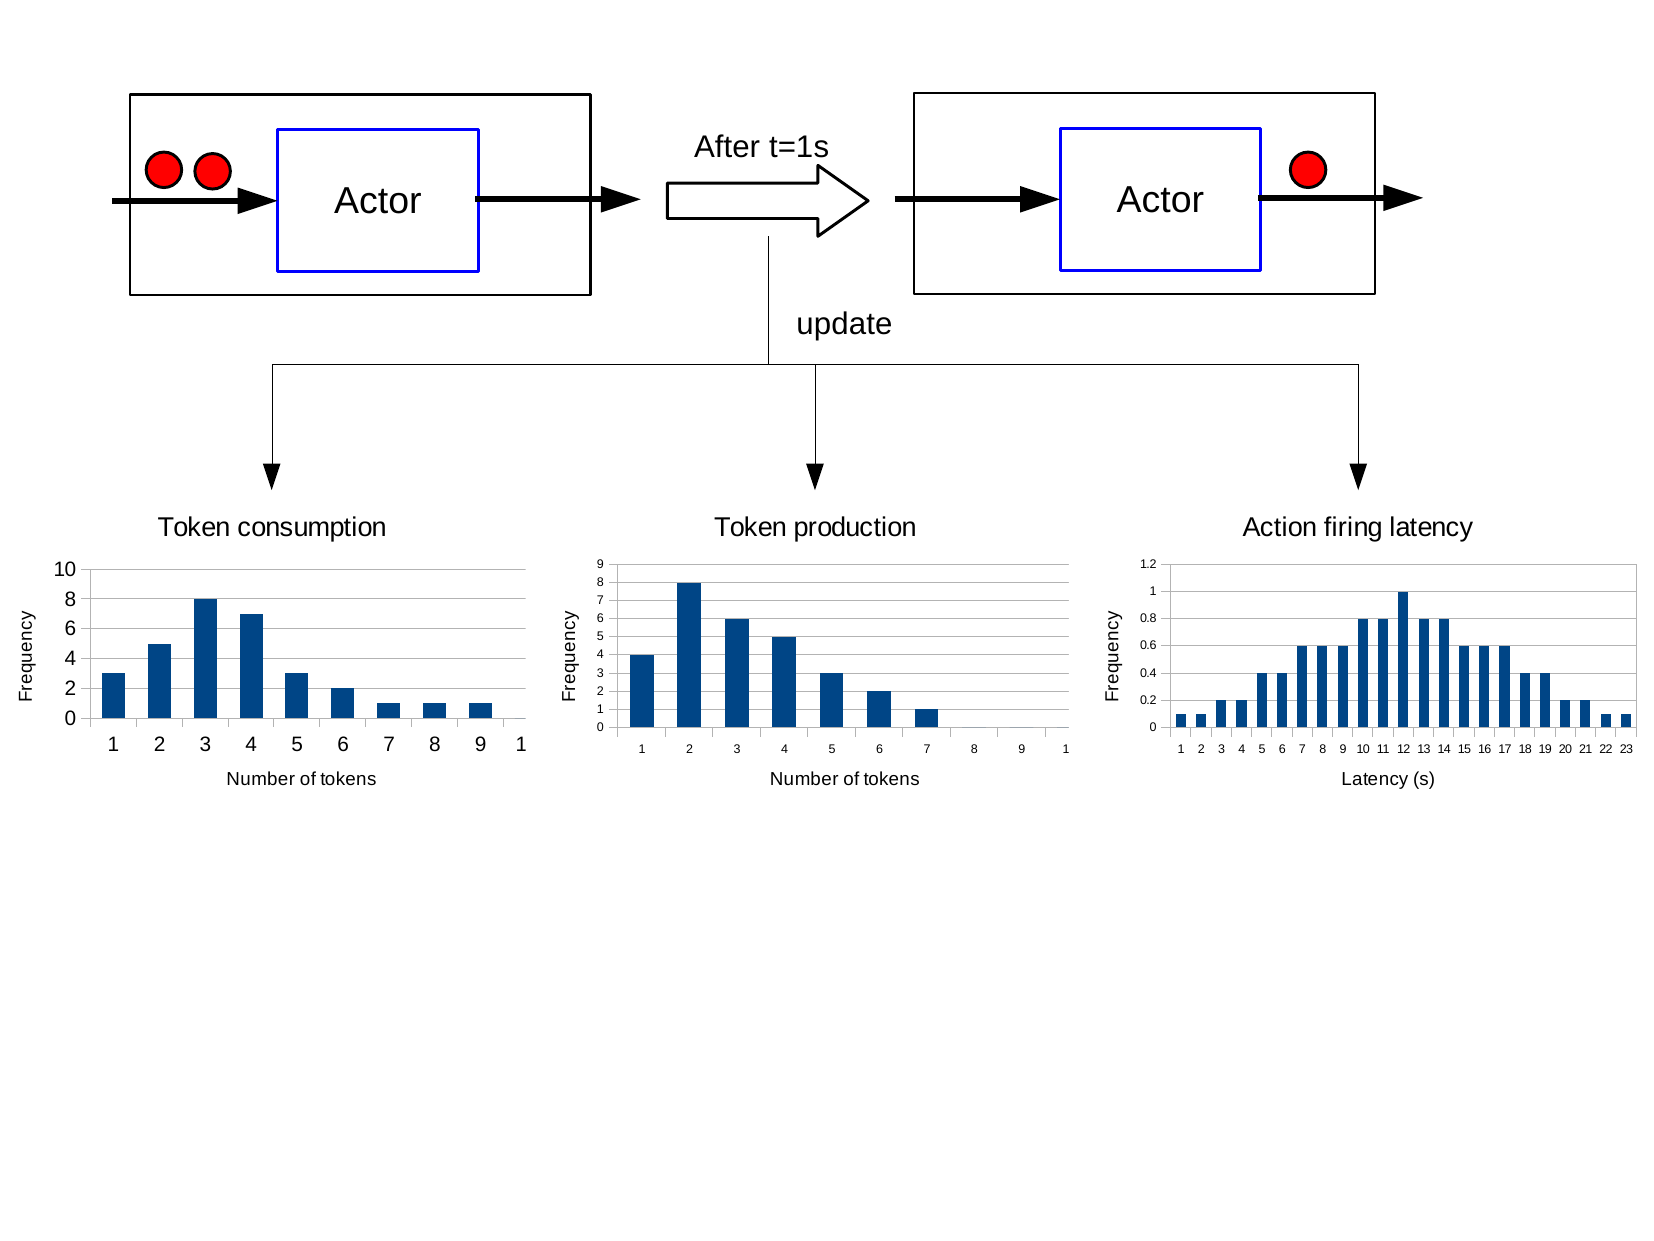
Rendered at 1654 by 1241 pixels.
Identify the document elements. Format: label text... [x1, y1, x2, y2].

text_box [146, 152, 182, 188]
text_box Actor [1060, 128, 1261, 271]
text_box [194, 153, 231, 190]
text_box update [696, 270, 993, 377]
text_box Actor [277, 129, 479, 272]
text_box After t=1s [614, 93, 910, 200]
text_box [1290, 152, 1326, 188]
chart [0, 490, 1648, 821]
